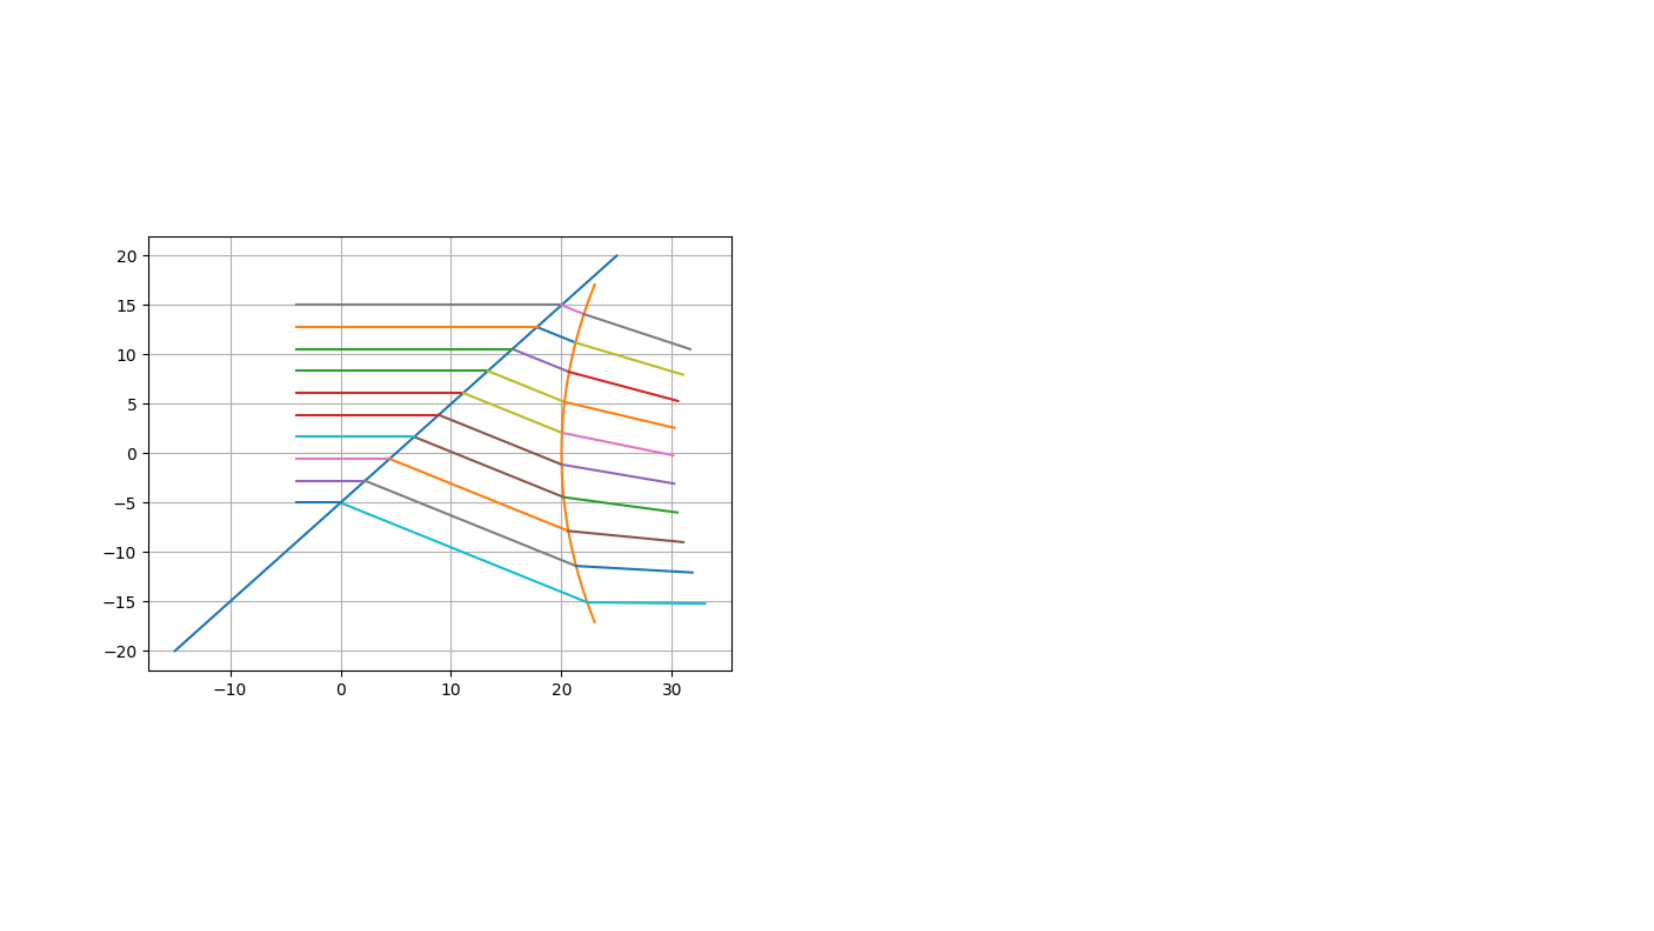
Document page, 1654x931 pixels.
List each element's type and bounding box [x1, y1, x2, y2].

picture [79, 200, 768, 720]
